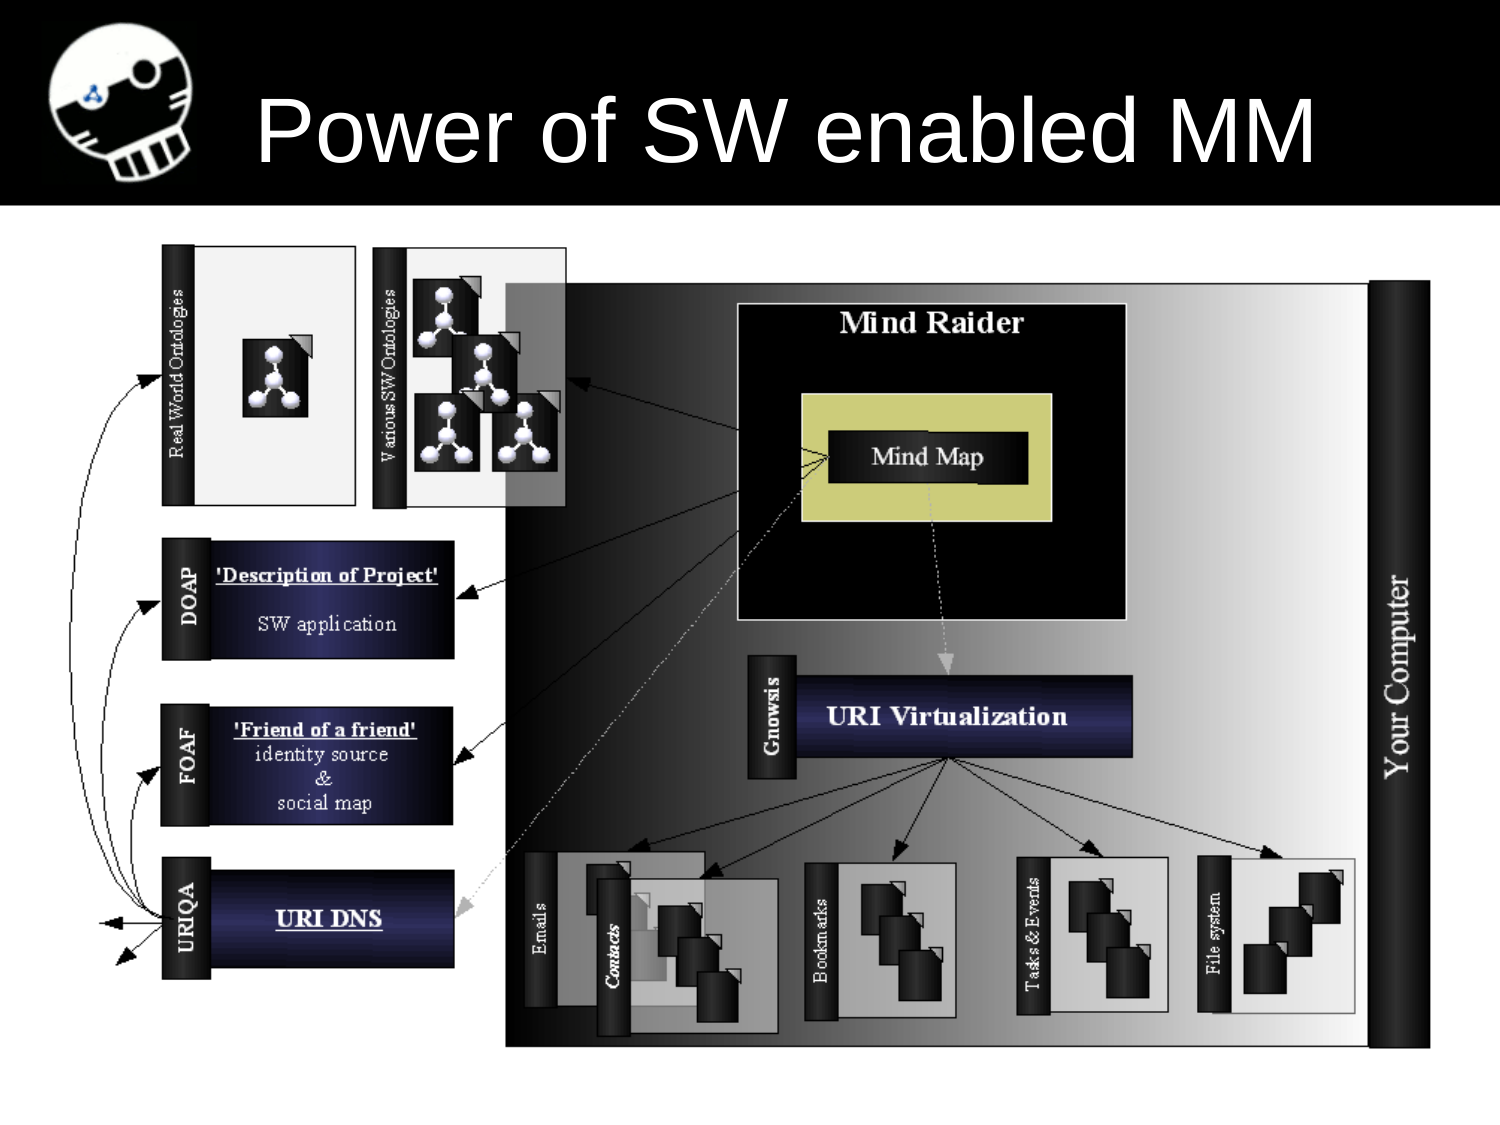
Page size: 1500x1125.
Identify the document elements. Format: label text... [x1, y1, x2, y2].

picture [0, 0, 1500, 1125]
title Power of SW enabled MM [150, 13, 1426, 236]
